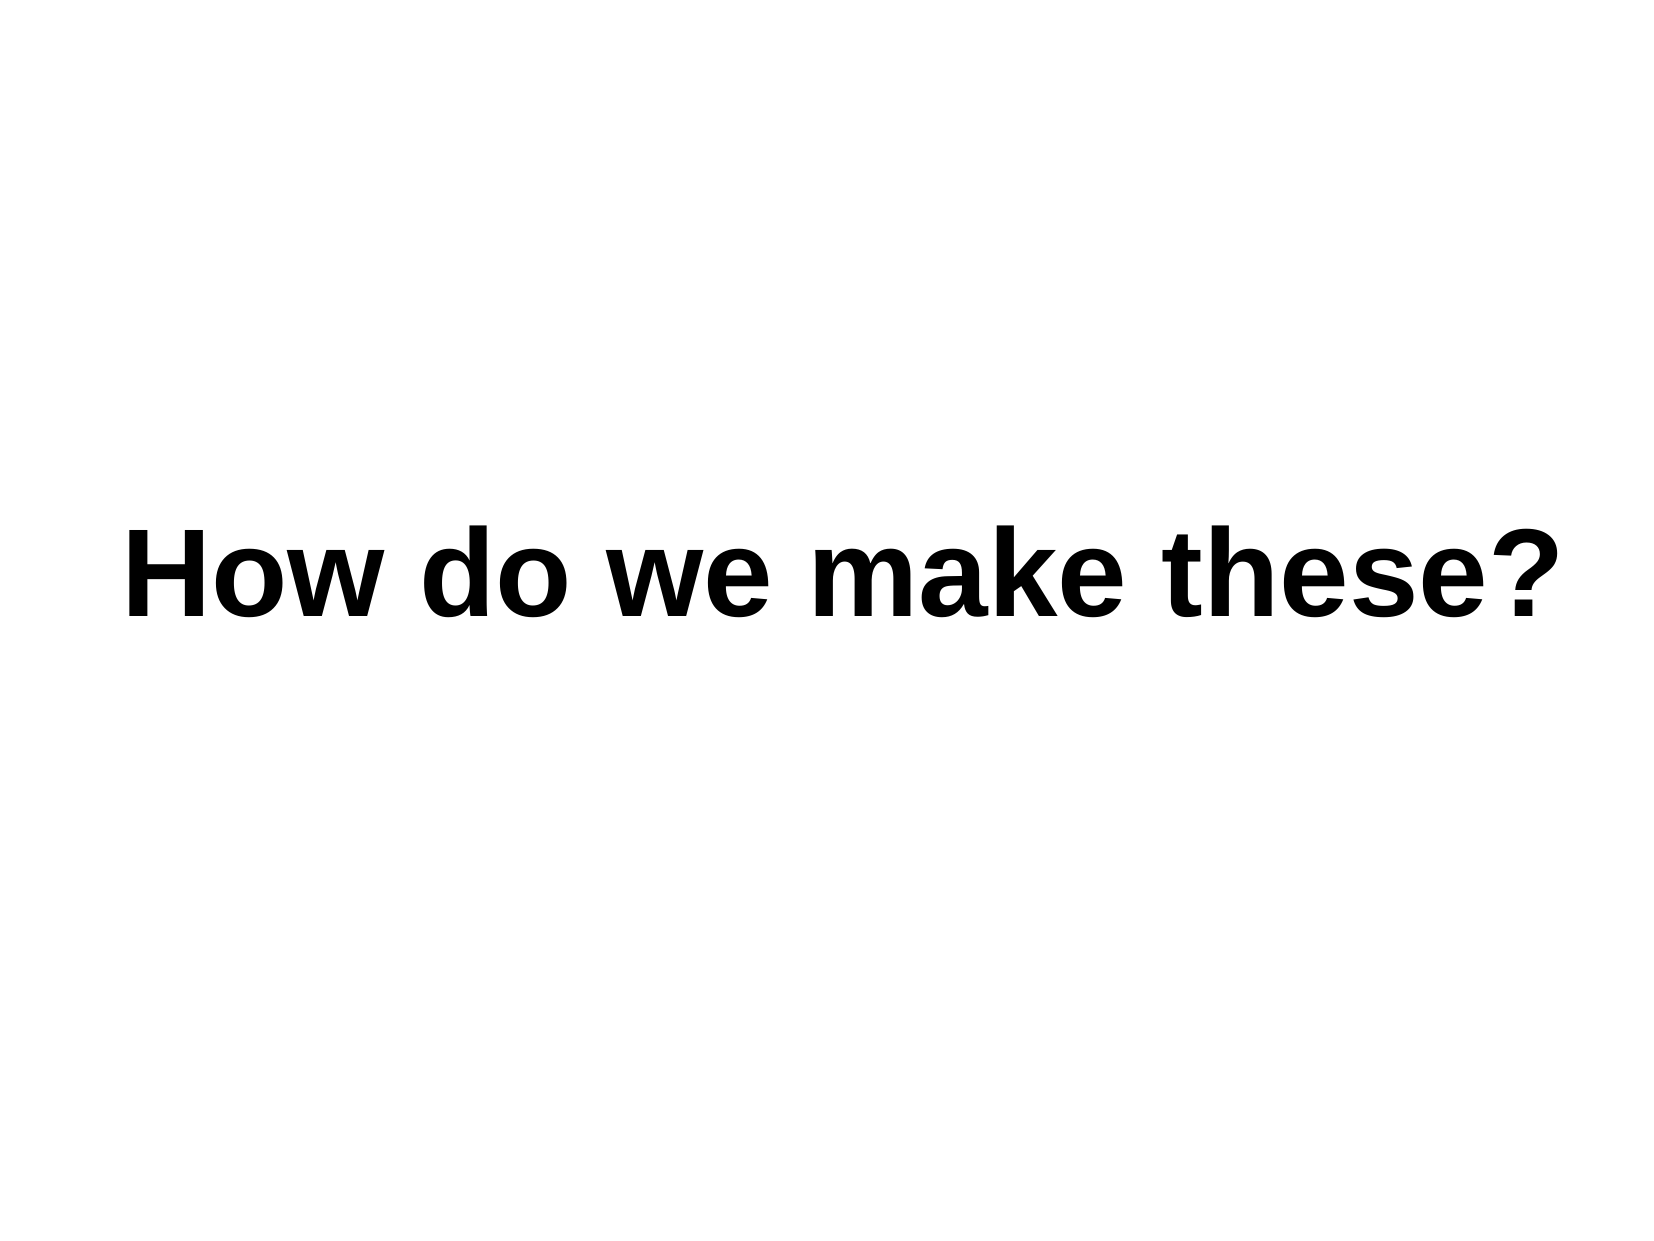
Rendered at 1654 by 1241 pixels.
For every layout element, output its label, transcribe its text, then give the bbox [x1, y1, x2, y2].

text_box How do we make these? [106, 496, 1581, 651]
